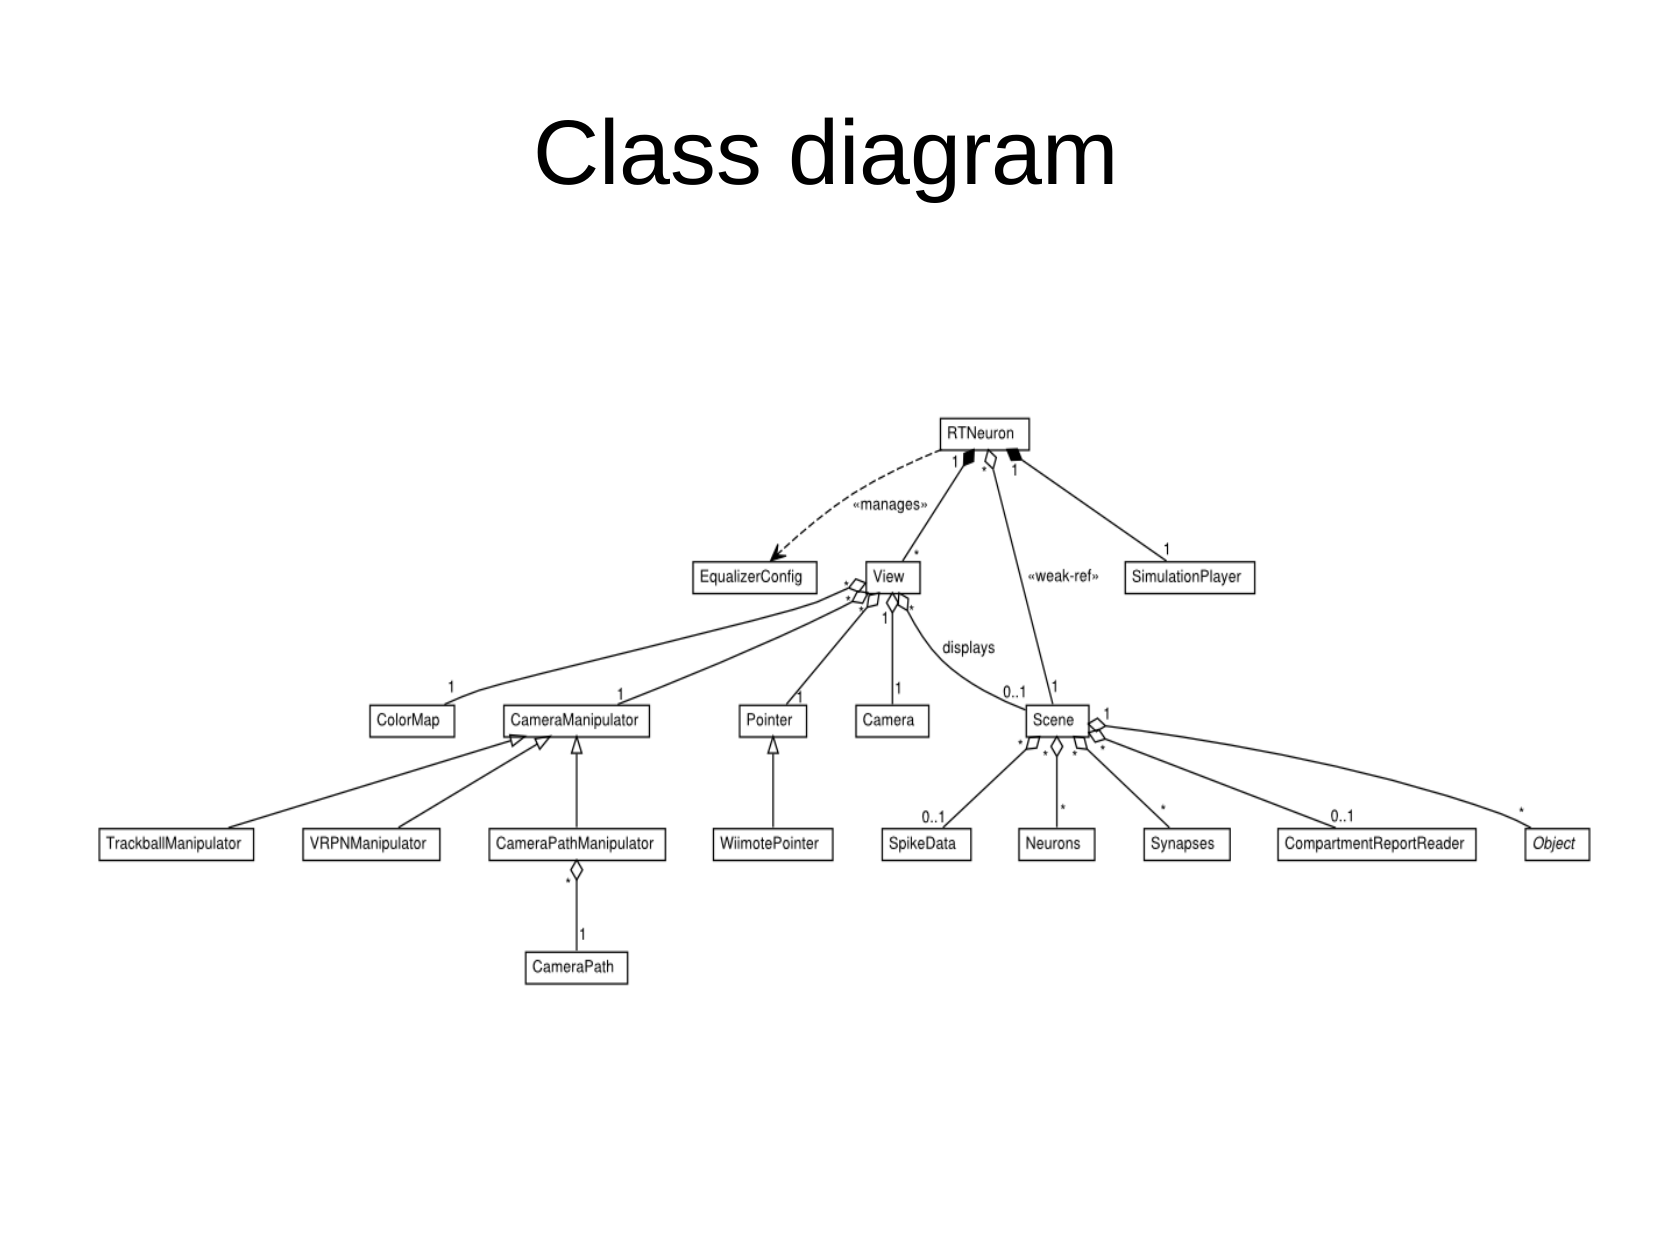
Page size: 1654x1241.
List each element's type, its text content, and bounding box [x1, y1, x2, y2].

title Class diagram [82, 49, 1571, 257]
picture [82, 397, 1607, 1004]
